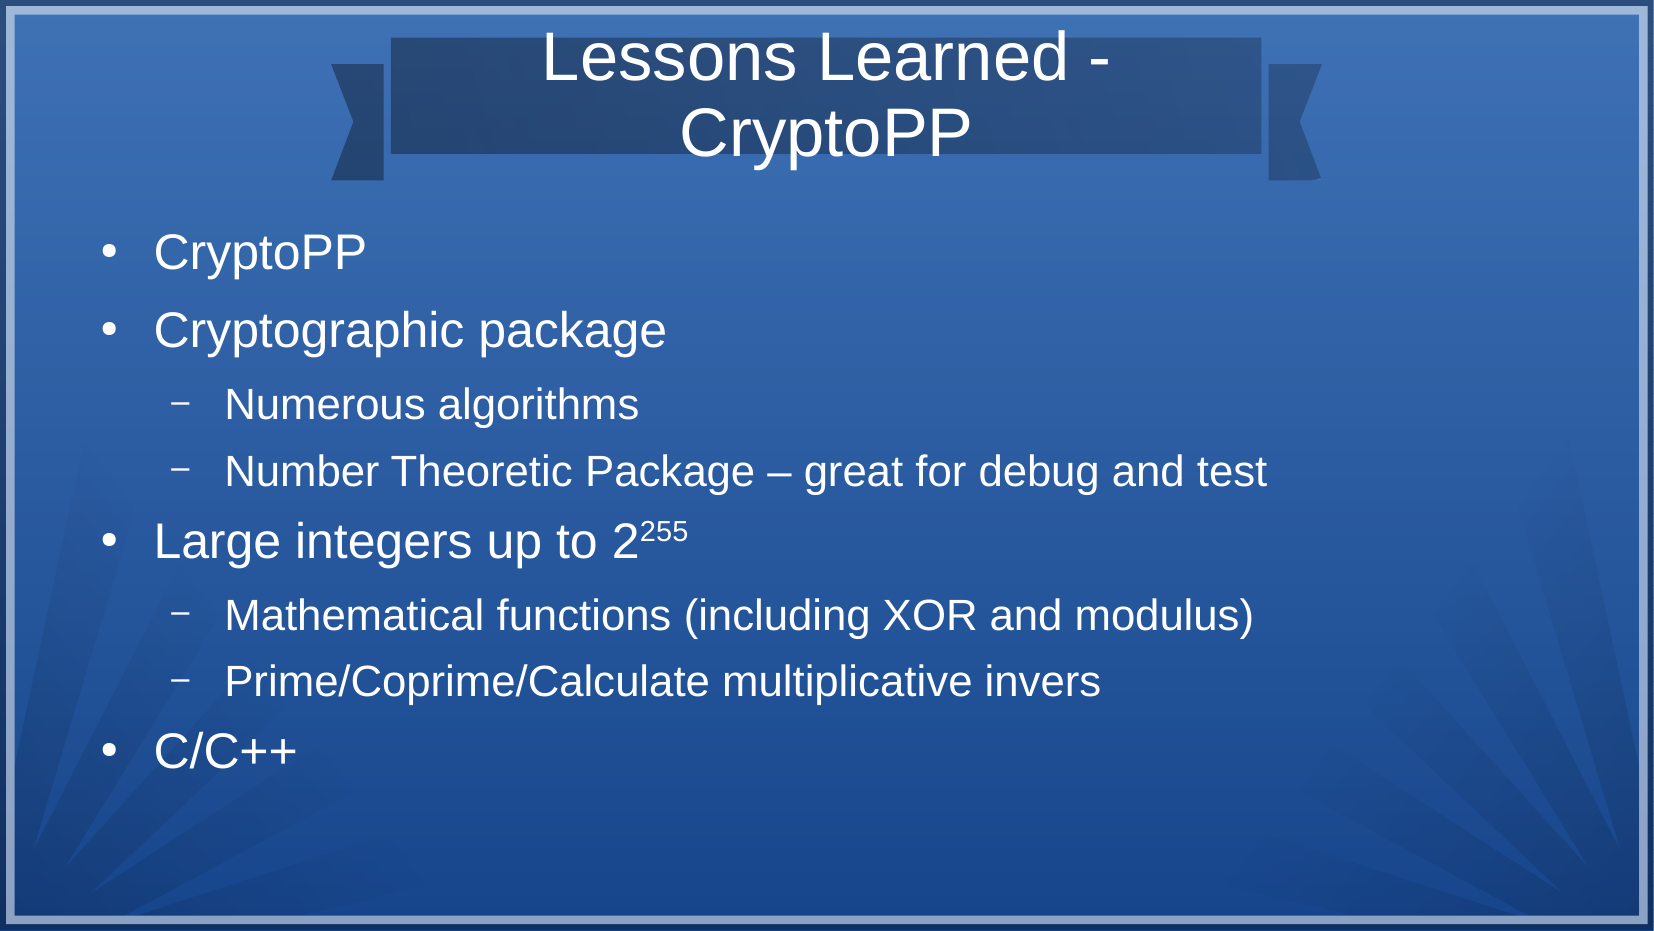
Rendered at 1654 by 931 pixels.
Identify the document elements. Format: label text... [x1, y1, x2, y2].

title Lessons Learned - CryptoPP [389, 17, 1264, 172]
list CryptoPP Cryptographic package Numerous algorithms Number Theoretic Package – great for debug and test Large integers up to 2255 Mathematical functions (including XOR and modulus) Prime/Coprime/Calculate multiplicative invers C/C++ [82, 224, 1571, 848]
